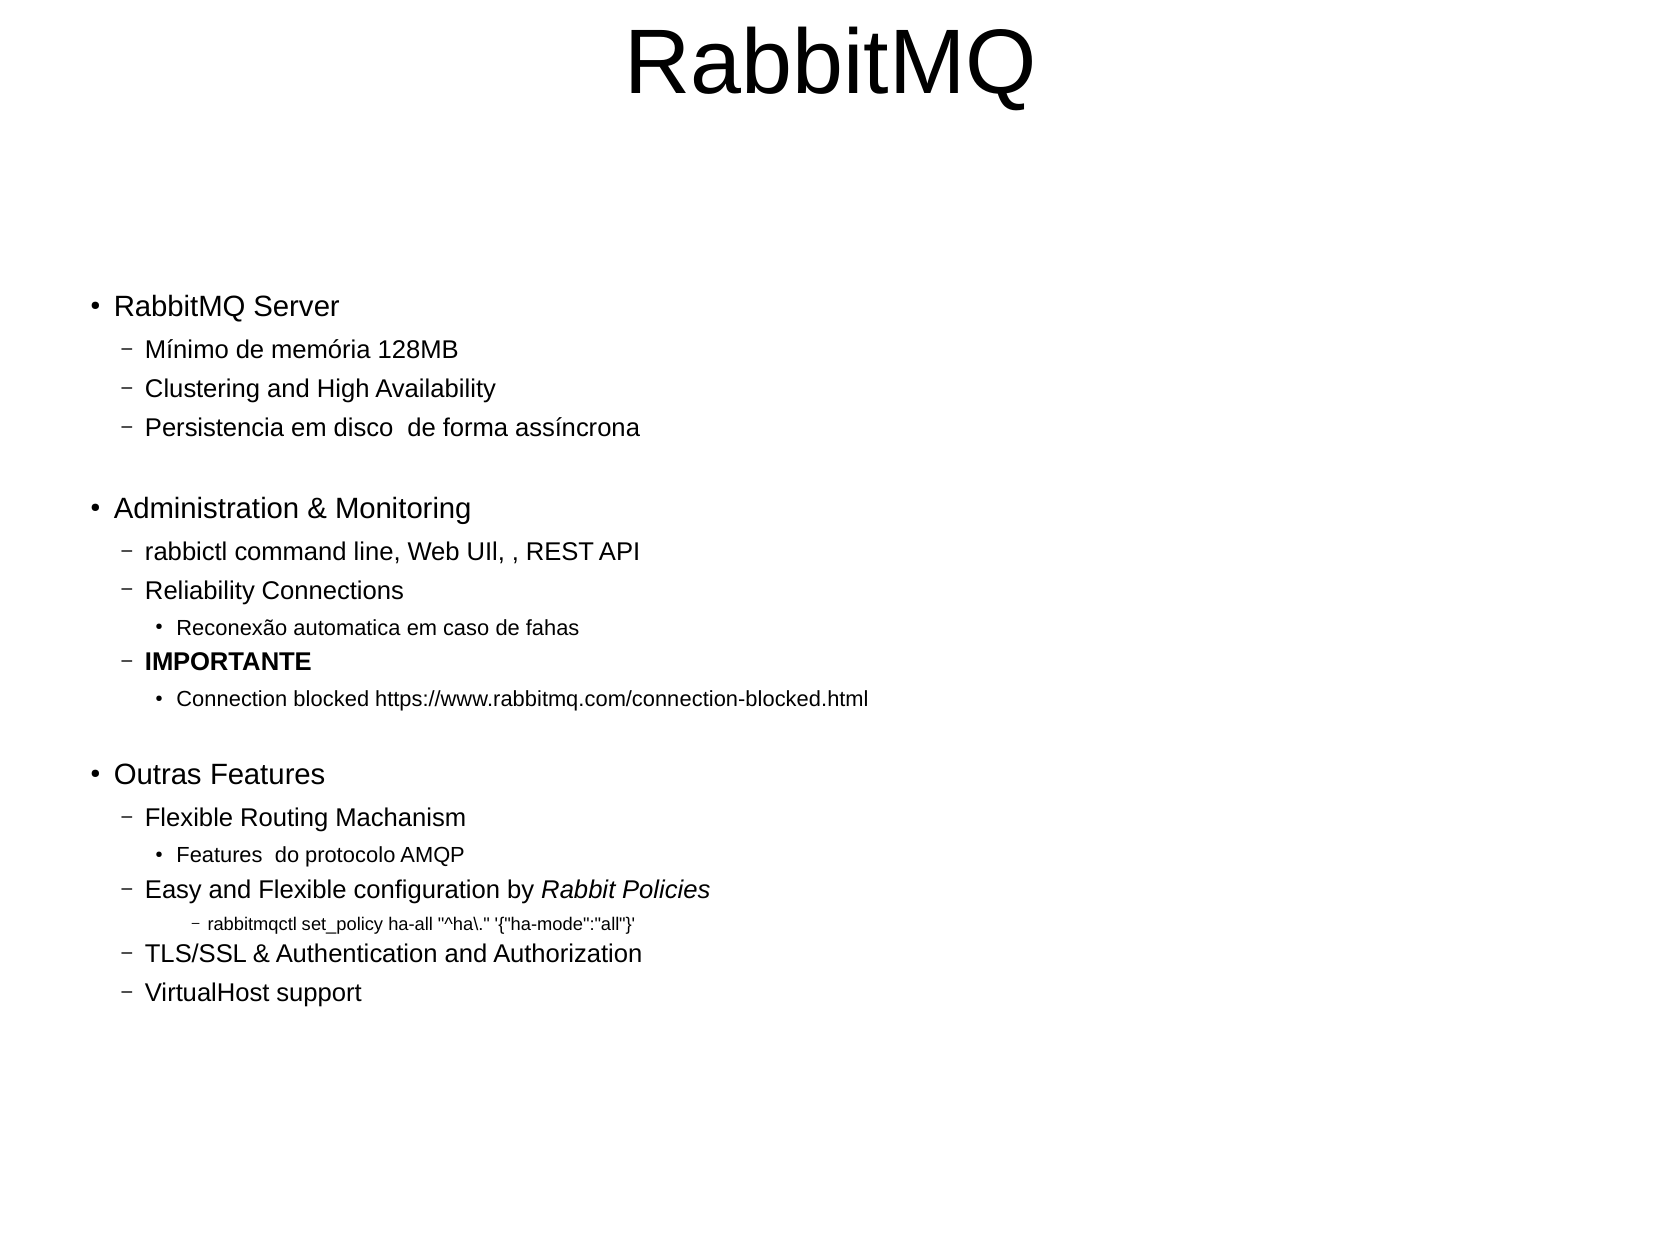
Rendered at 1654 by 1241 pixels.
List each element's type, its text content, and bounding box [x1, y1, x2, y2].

title RabbitMQ [86, 0, 1576, 136]
list RabbitMQ Server Mínimo de memória 128MB Clustering and High Availability Persistencia em disco de forma assíncrona Administration & Monitoring rabbictl command line, Web UIl, , REST API Reliability Connections Reconexão automatica em caso de fahas IMPORTANTE Connection blocked https://www.rabbitmq.com/connection-blocked.html Outras Features Flexible Routing Machanism Features do protocolo AMQP Easy and Flexible configuration by Rabbit Policies rabbitmqctl set_policy ha-all "^ha\." '{"ha-mode":"all"}' TLS/SSL & Authentication and Authorization VirtualHost support [82, 290, 1538, 1010]
